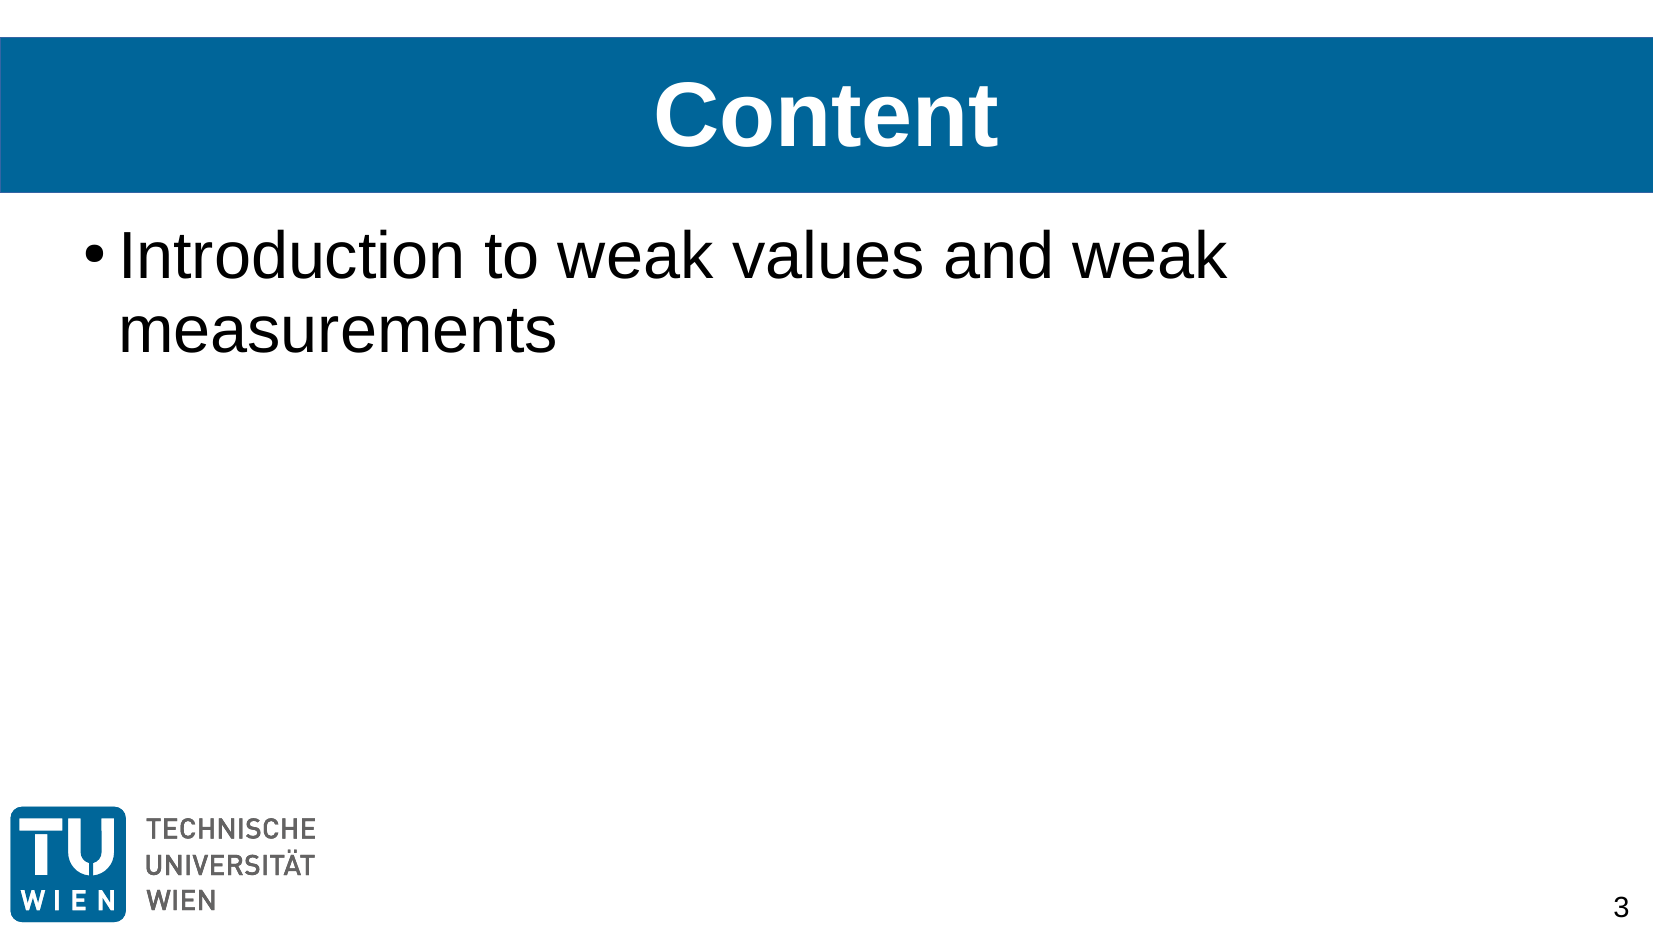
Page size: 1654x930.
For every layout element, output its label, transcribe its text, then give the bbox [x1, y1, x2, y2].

title Content [0, 37, 1653, 193]
list Introduction to weak values and weak measurements [82, 217, 1571, 757]
